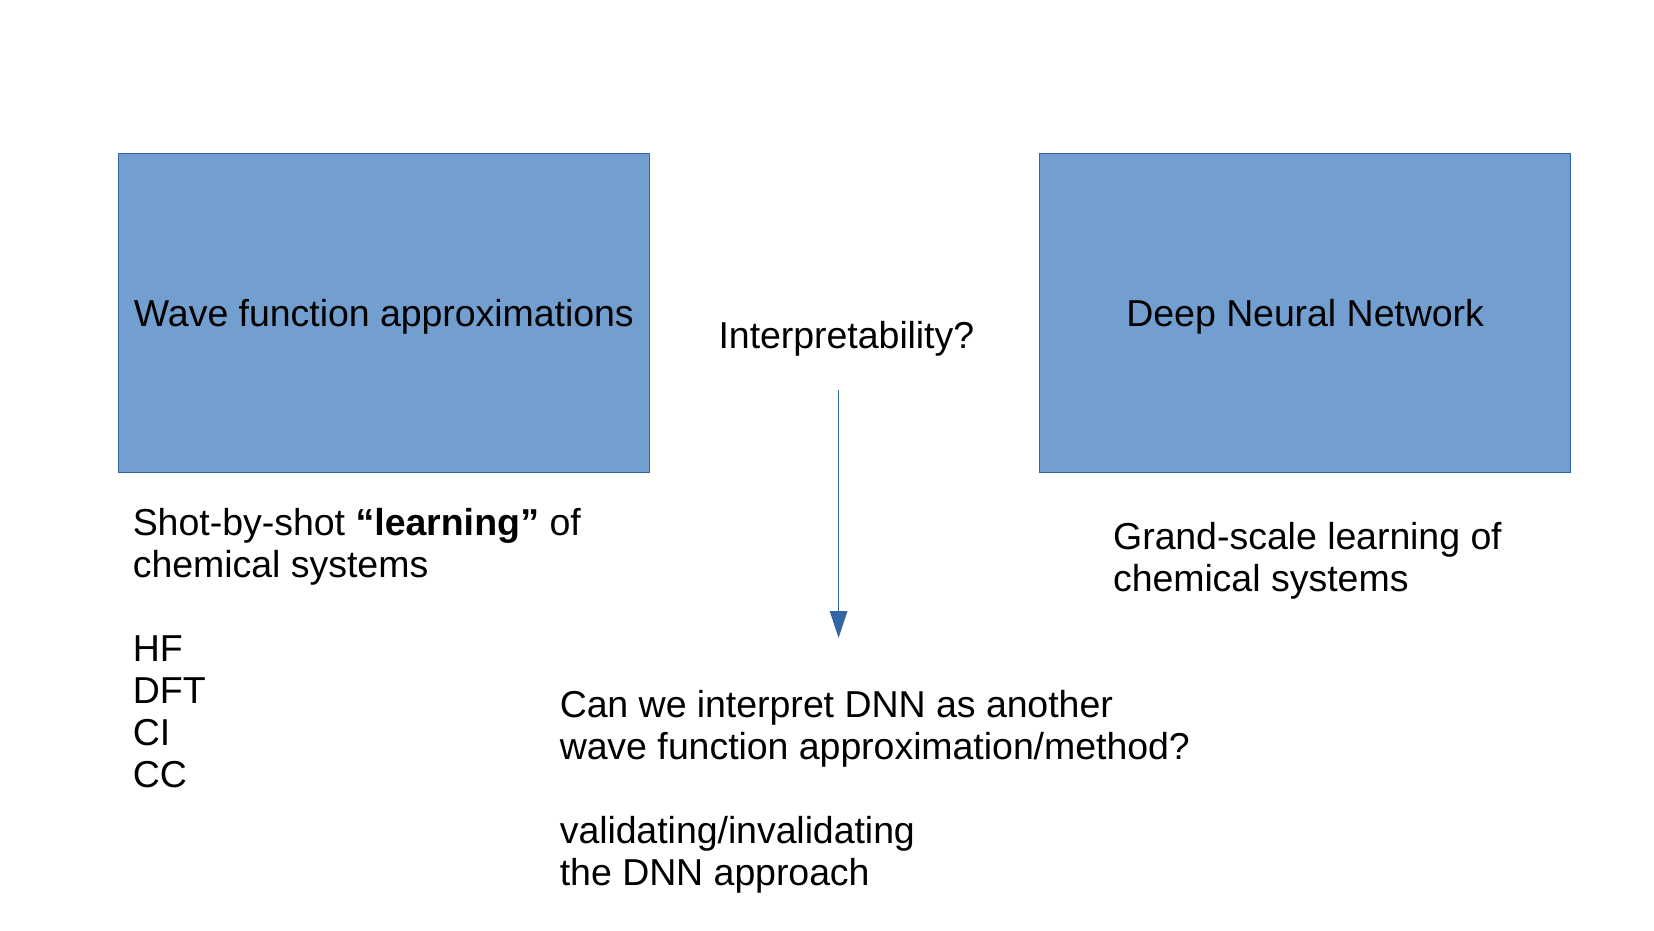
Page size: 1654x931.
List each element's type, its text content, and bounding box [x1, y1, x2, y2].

text_box Interpretability? [703, 307, 993, 364]
text_box Wave function approximations [118, 153, 650, 473]
text_box Deep Neural Network [1039, 153, 1571, 473]
text_box Can we interpret DNN as another wave function approximation/method? validating/invalidating the DNN approach [545, 676, 1205, 901]
text_box Grand-scale learning of chemical systems [1098, 507, 1551, 662]
text_box Shot-by-shot “learning” of chemical systems HF DFT CI CC [118, 494, 603, 888]
